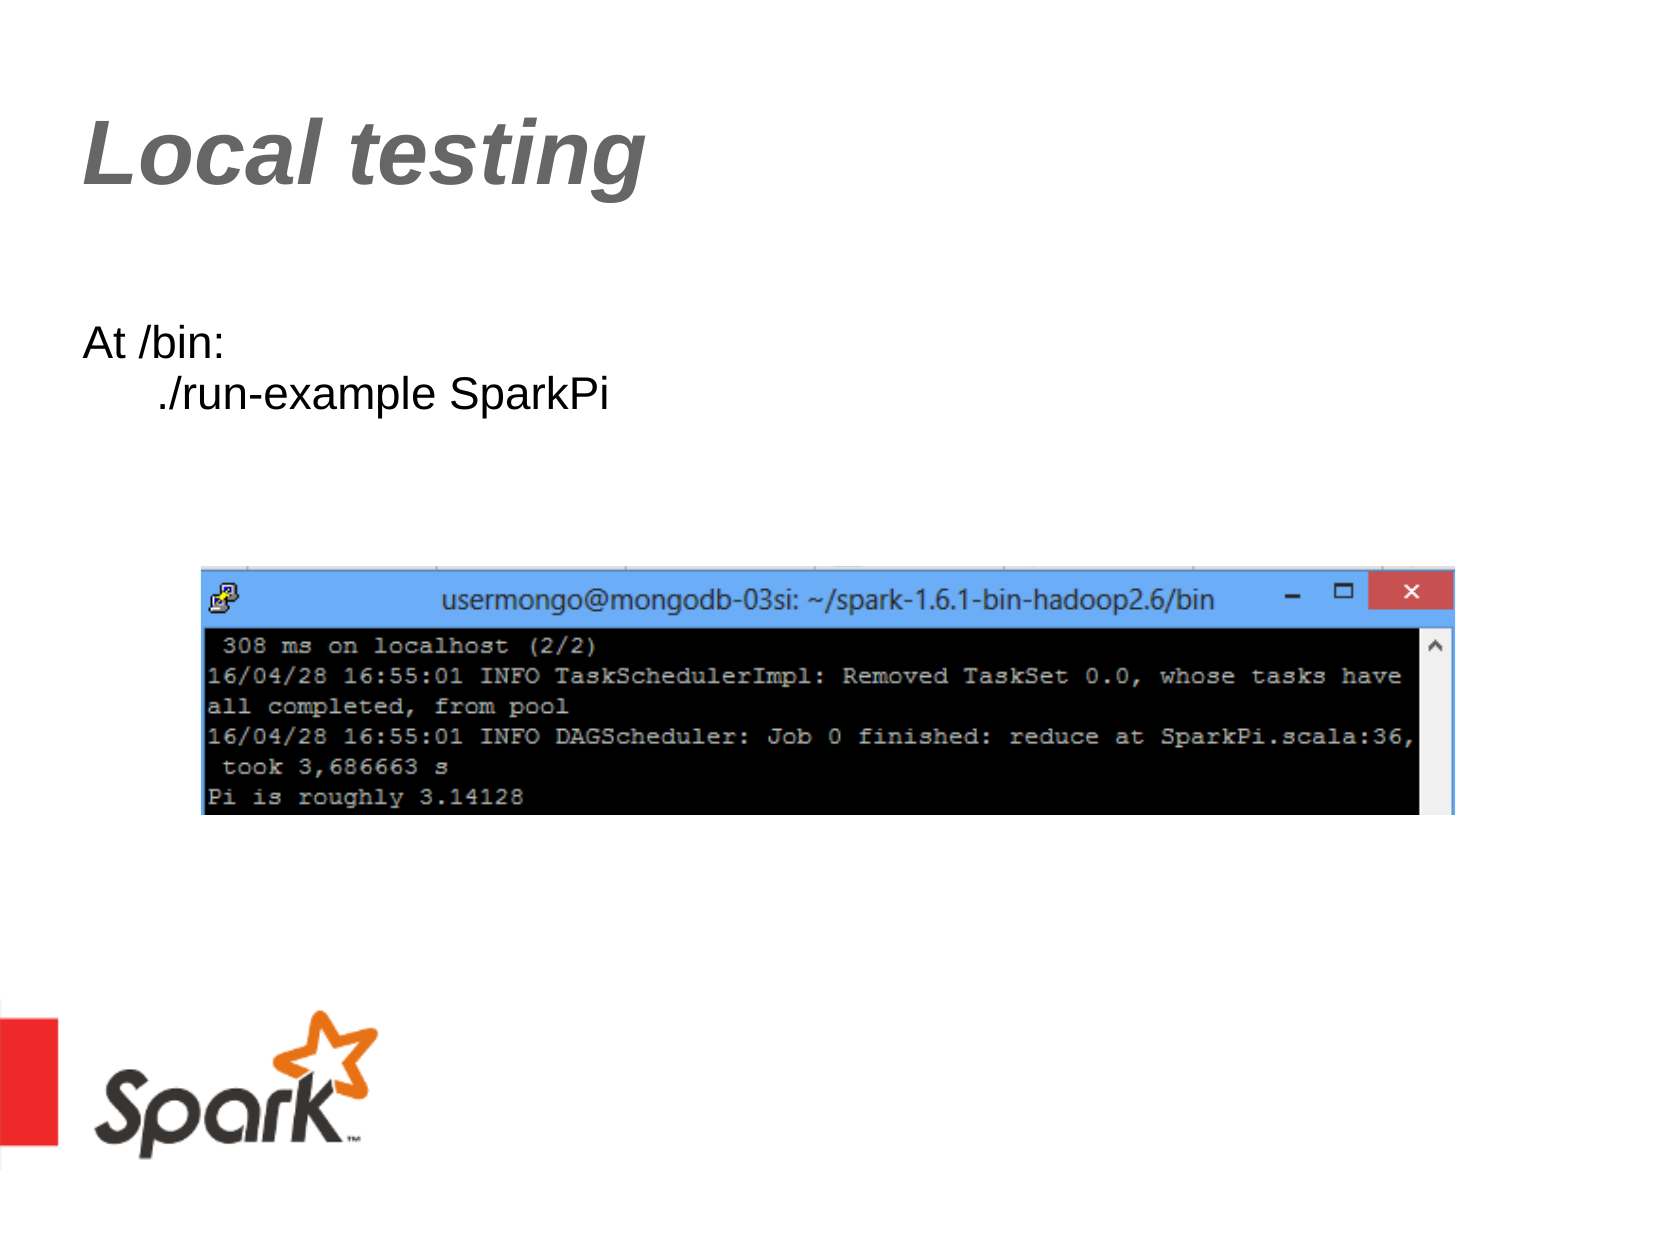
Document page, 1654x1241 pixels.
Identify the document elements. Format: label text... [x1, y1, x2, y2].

subtitle At /bin: ./run-example SparkPi [82, 290, 1571, 1010]
picture [0, 999, 392, 1170]
title Local testing [82, 49, 1571, 257]
picture [200, 566, 1456, 815]
